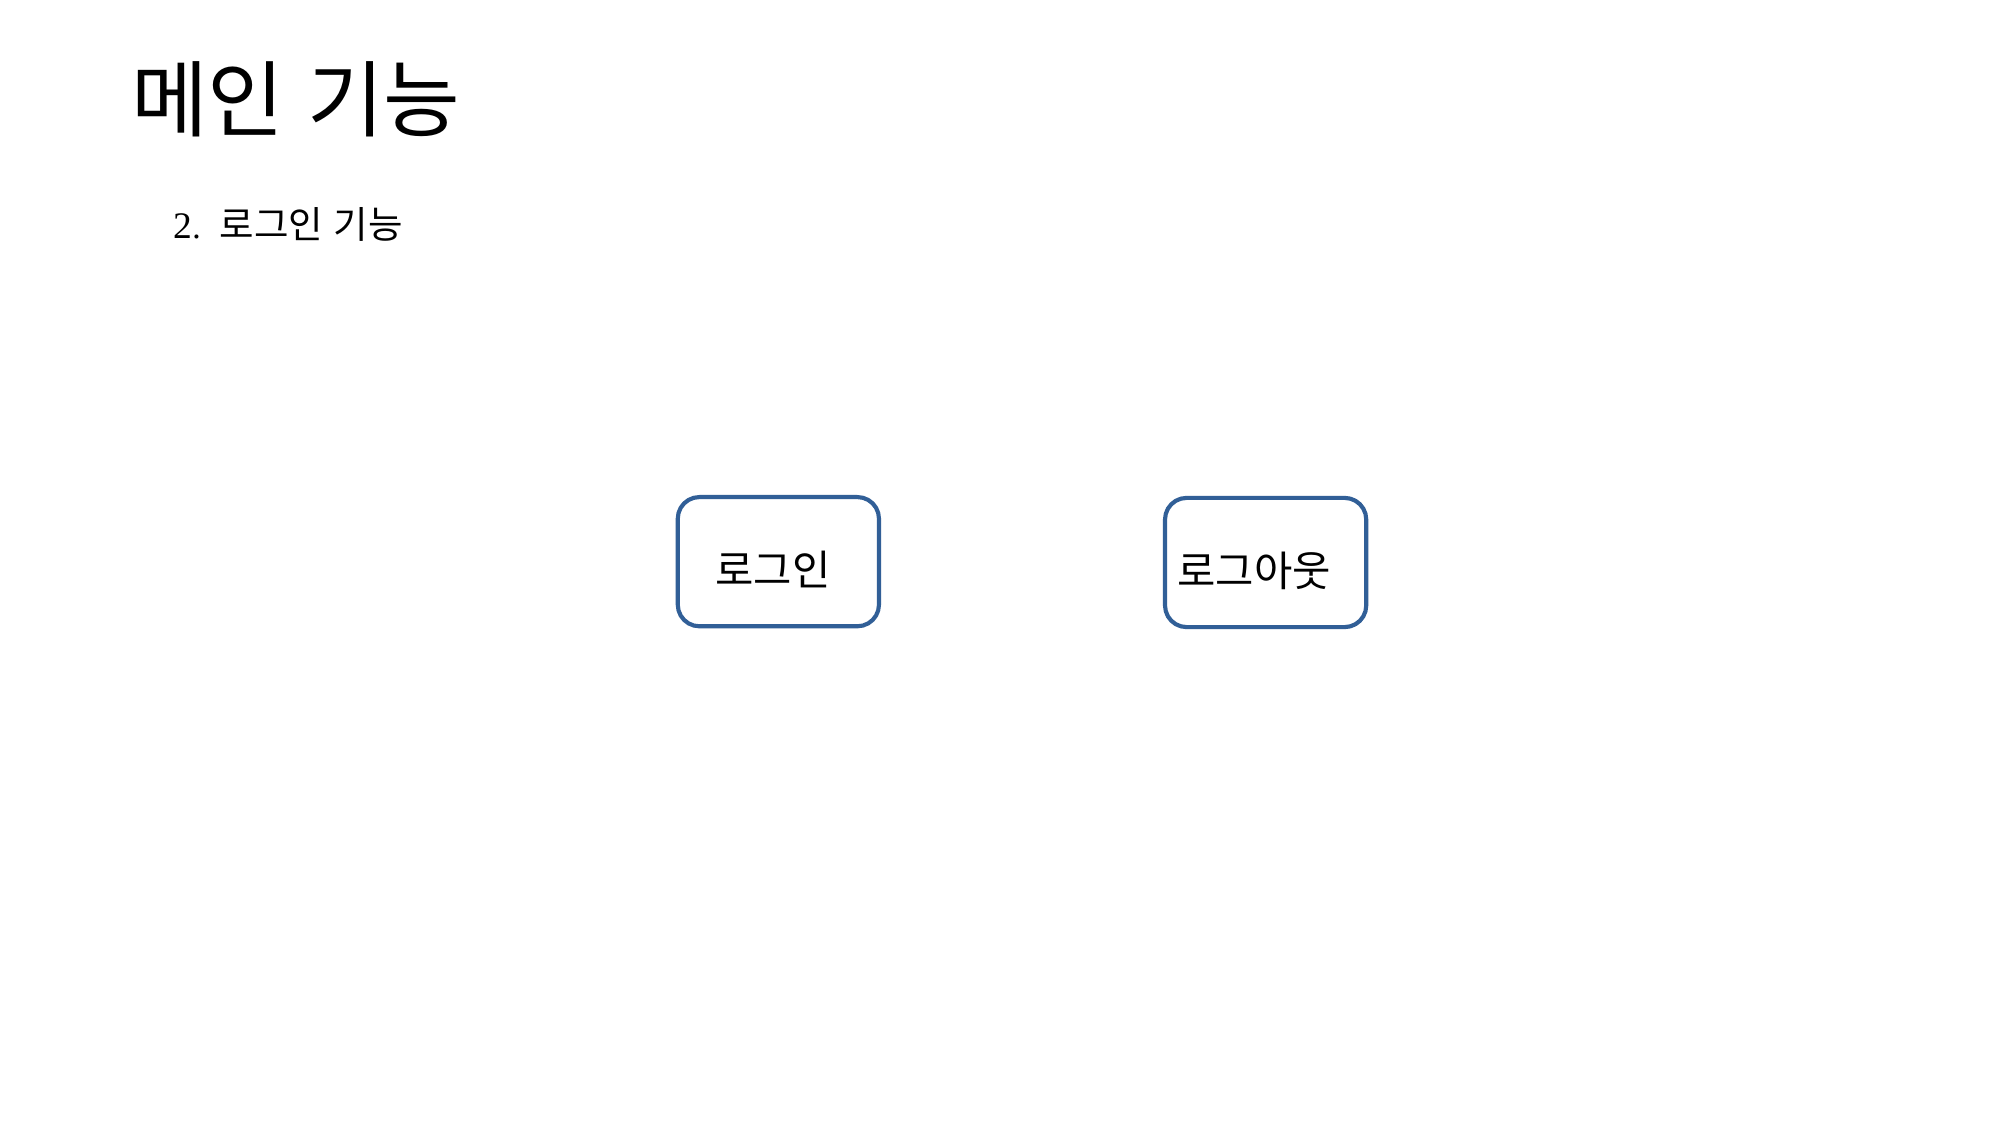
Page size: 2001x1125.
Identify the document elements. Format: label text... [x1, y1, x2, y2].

text_box [677, 497, 879, 627]
text_box 로그인 [700, 529, 857, 595]
text_box [1165, 497, 1367, 530]
text_box 로그아웃 [1162, 530, 1367, 595]
text_box 2. 로그인 기능 [158, 187, 637, 249]
text_box [1165, 595, 1367, 628]
title 메인 기능 [99, 0, 492, 188]
